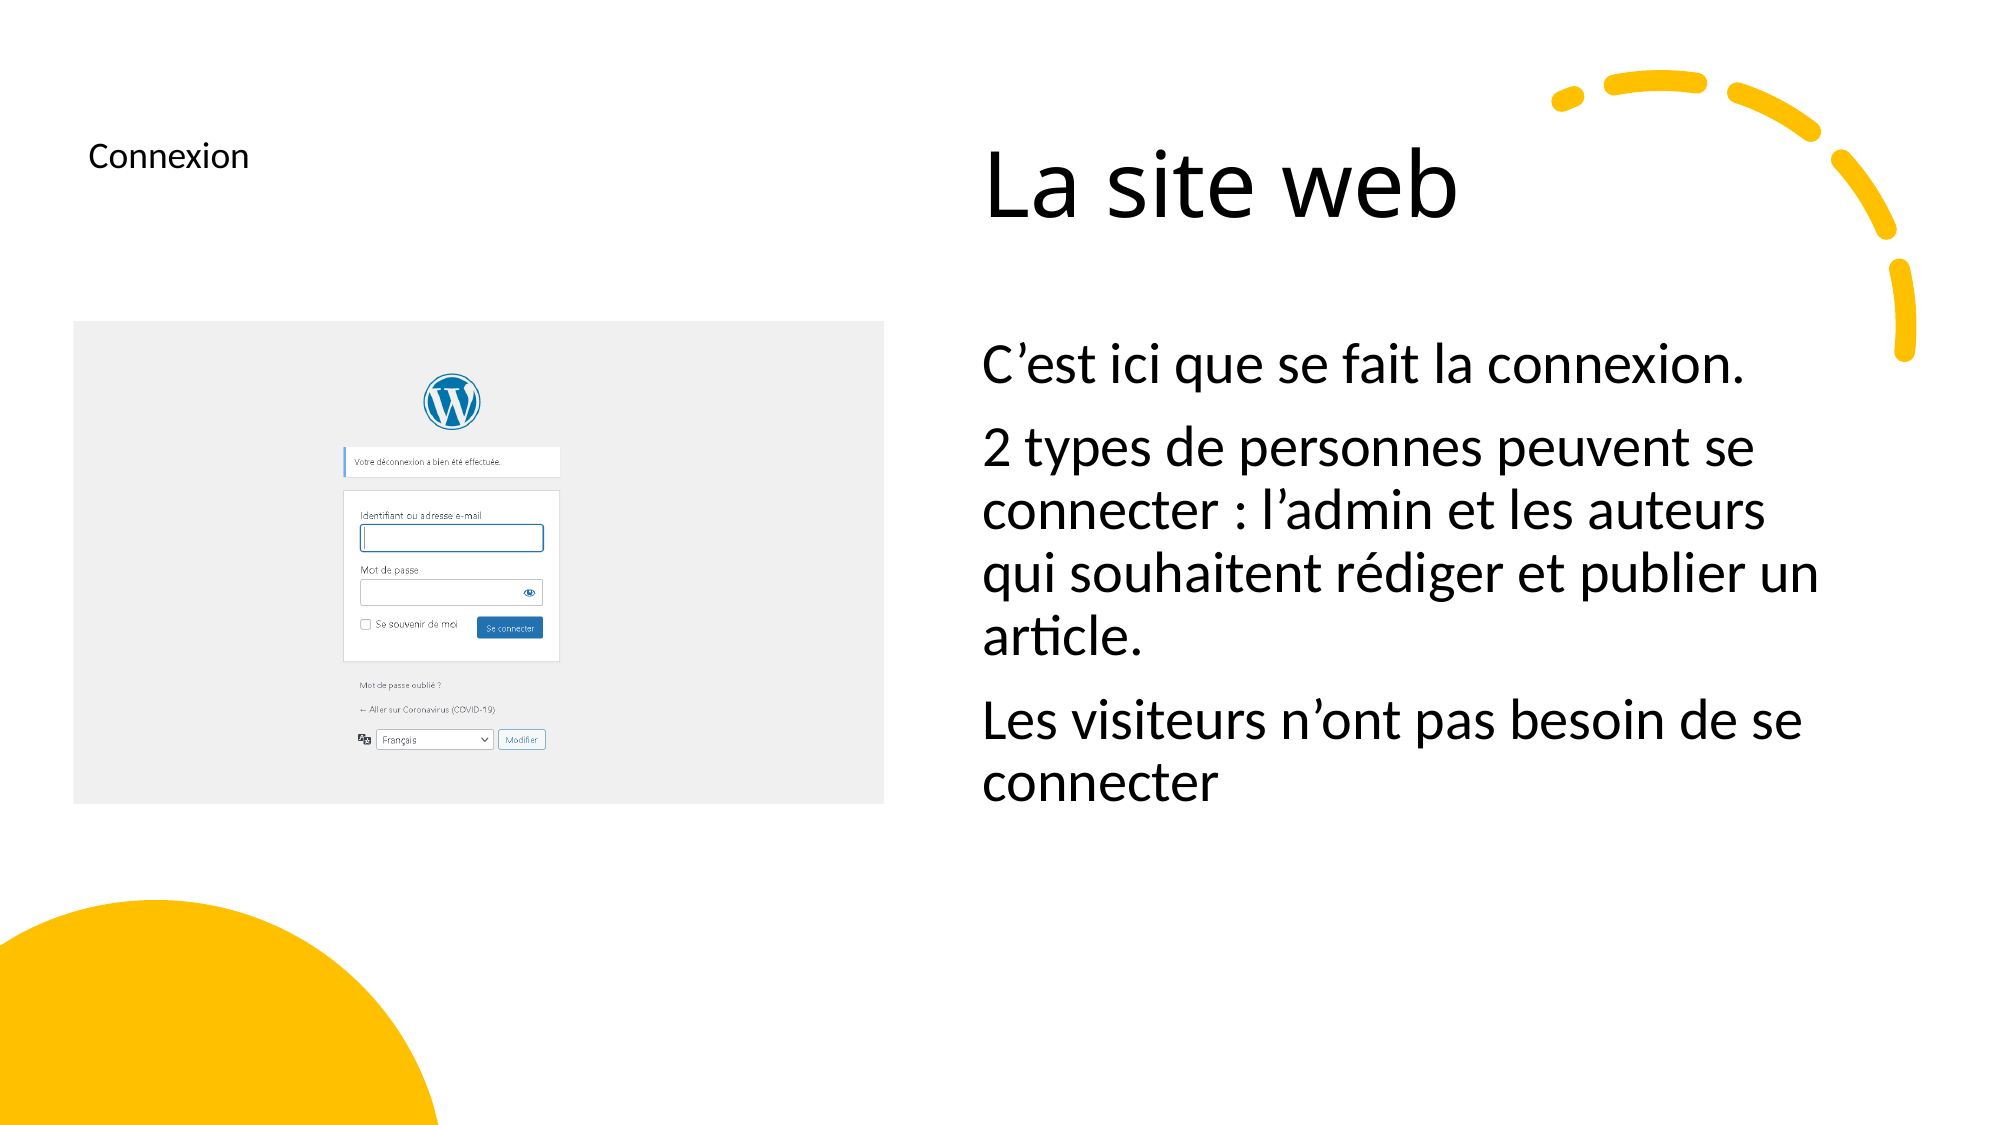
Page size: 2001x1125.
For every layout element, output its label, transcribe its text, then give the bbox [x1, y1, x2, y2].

title La site web [967, 78, 1863, 297]
picture [73, 321, 884, 804]
text_box [0, 0, 2000, 1125]
list C’est ici que se fait la connexion. 2 types de personnes peuvent se connecter : l’admin et les auteurs qui souhaitent rédiger et publier un article. Les visiteurs n’ont pas besoin de se connecter [967, 325, 1863, 1014]
text_box Connexion [73, 123, 268, 185]
